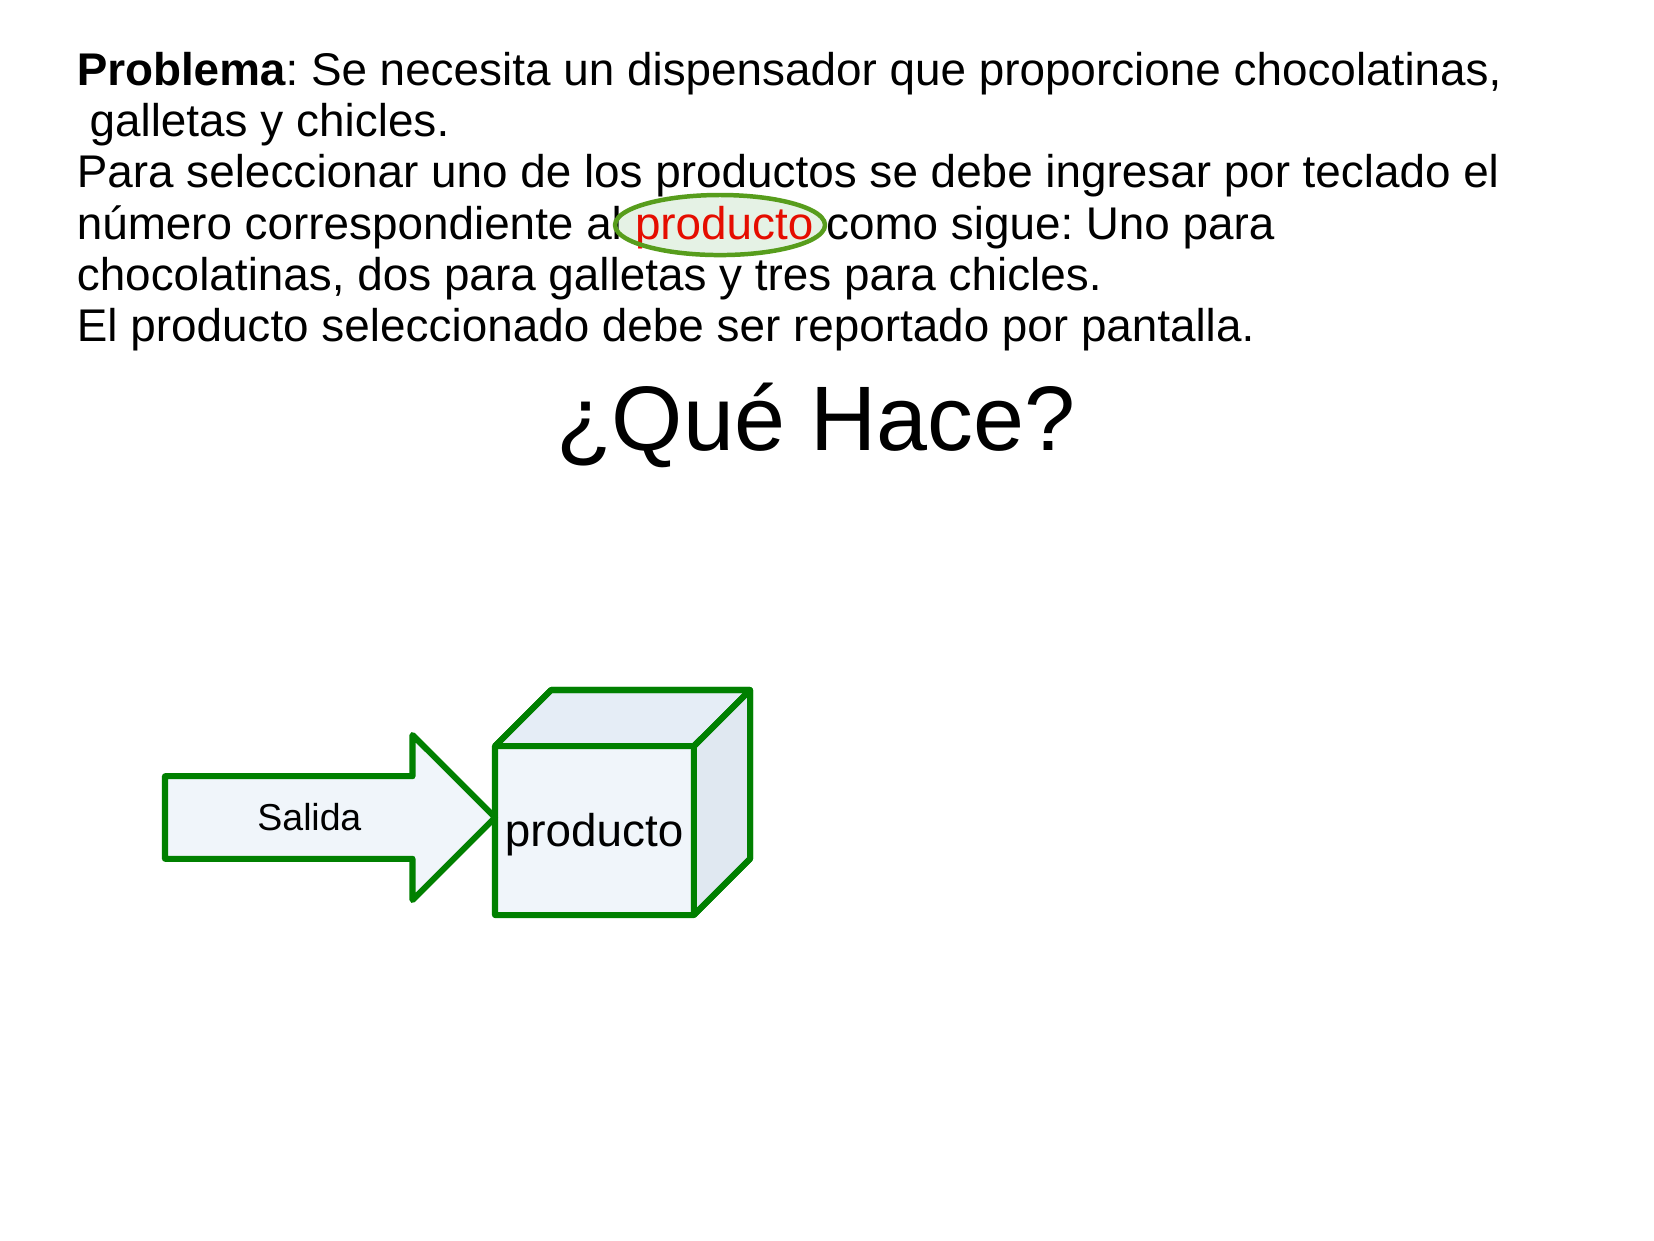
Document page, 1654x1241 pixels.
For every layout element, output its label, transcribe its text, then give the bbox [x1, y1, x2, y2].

text_box producto [495, 747, 693, 916]
text_box [615, 195, 826, 256]
title ¿Qué Hace? [71, 315, 1561, 523]
table_cell $ 100 [495, 690, 749, 747]
subtitle Problema: Se necesita un dispensador que proporcione chocolatinas, galletas y chicles. Para seleccionar uno de los productos se debe ingresar por teclado el número correspondiente al producto como sigue: Uno para chocolatinas, dos para galletas y tres para chicles. El producto seleccionado debe ser reportado por pantalla. [76, 43, 1510, 352]
text_box Salida [165, 735, 495, 901]
